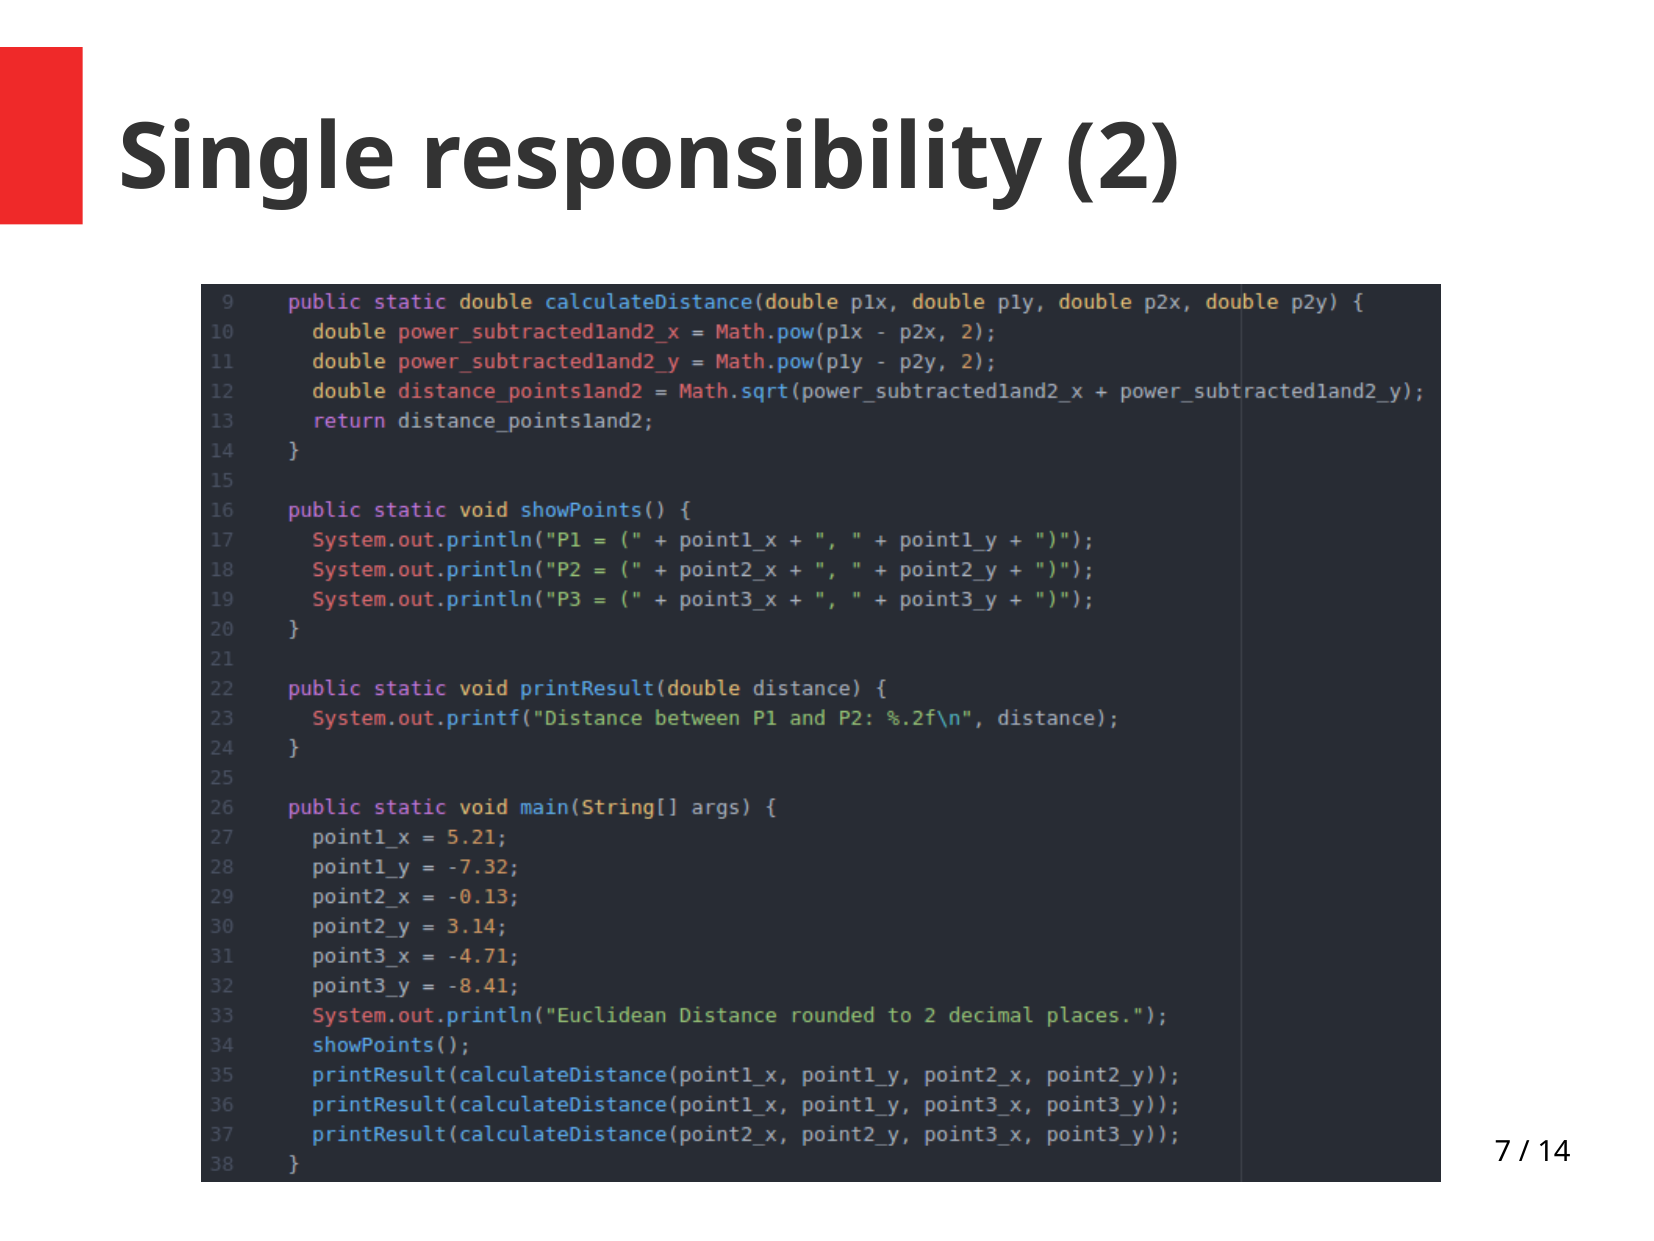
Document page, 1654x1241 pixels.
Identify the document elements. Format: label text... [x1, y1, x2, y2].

title Single responsibility (2) [118, 49, 1571, 257]
picture [201, 284, 1441, 1182]
